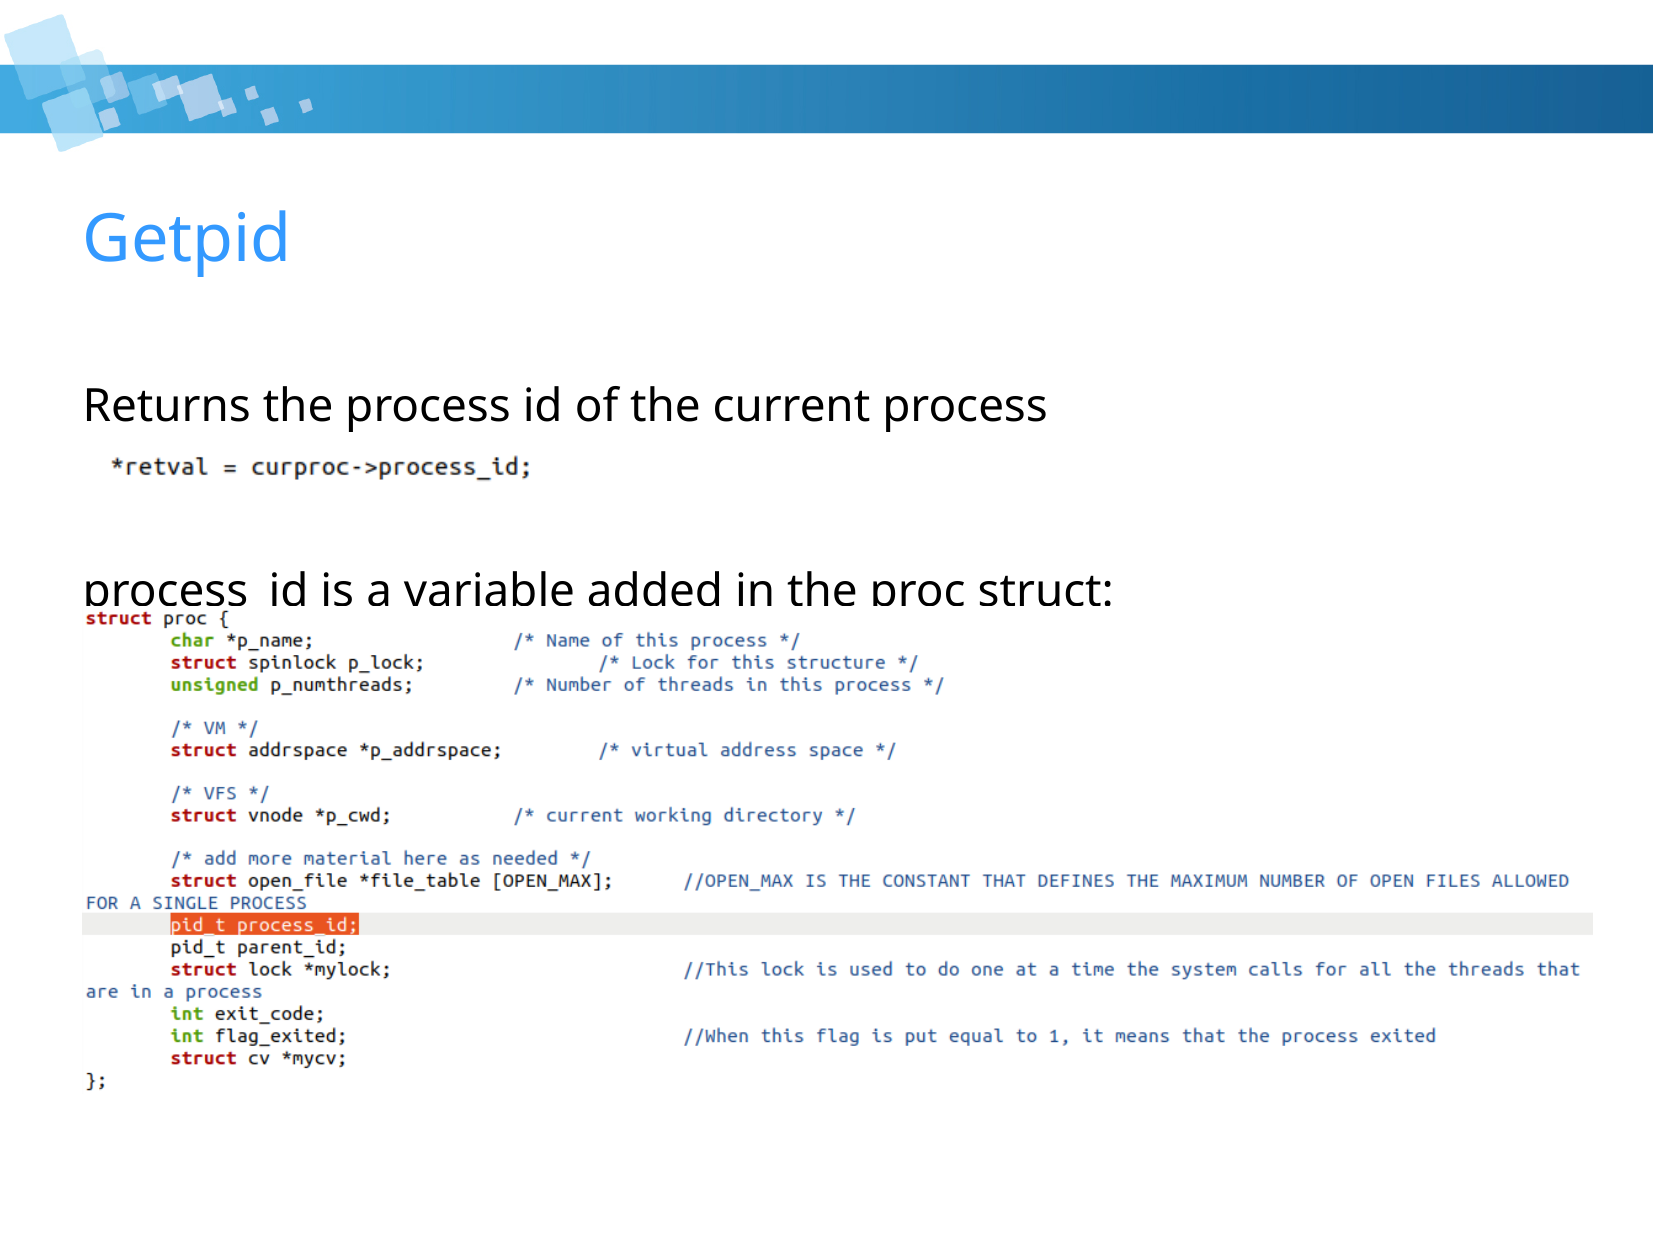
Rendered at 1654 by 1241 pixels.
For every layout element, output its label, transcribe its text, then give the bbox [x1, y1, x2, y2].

title Getpid [82, 132, 1571, 340]
picture [0, 0, 1653, 1238]
list Returns the process id of the current process process_id is a variable added in the proc struct: [82, 372, 1571, 606]
